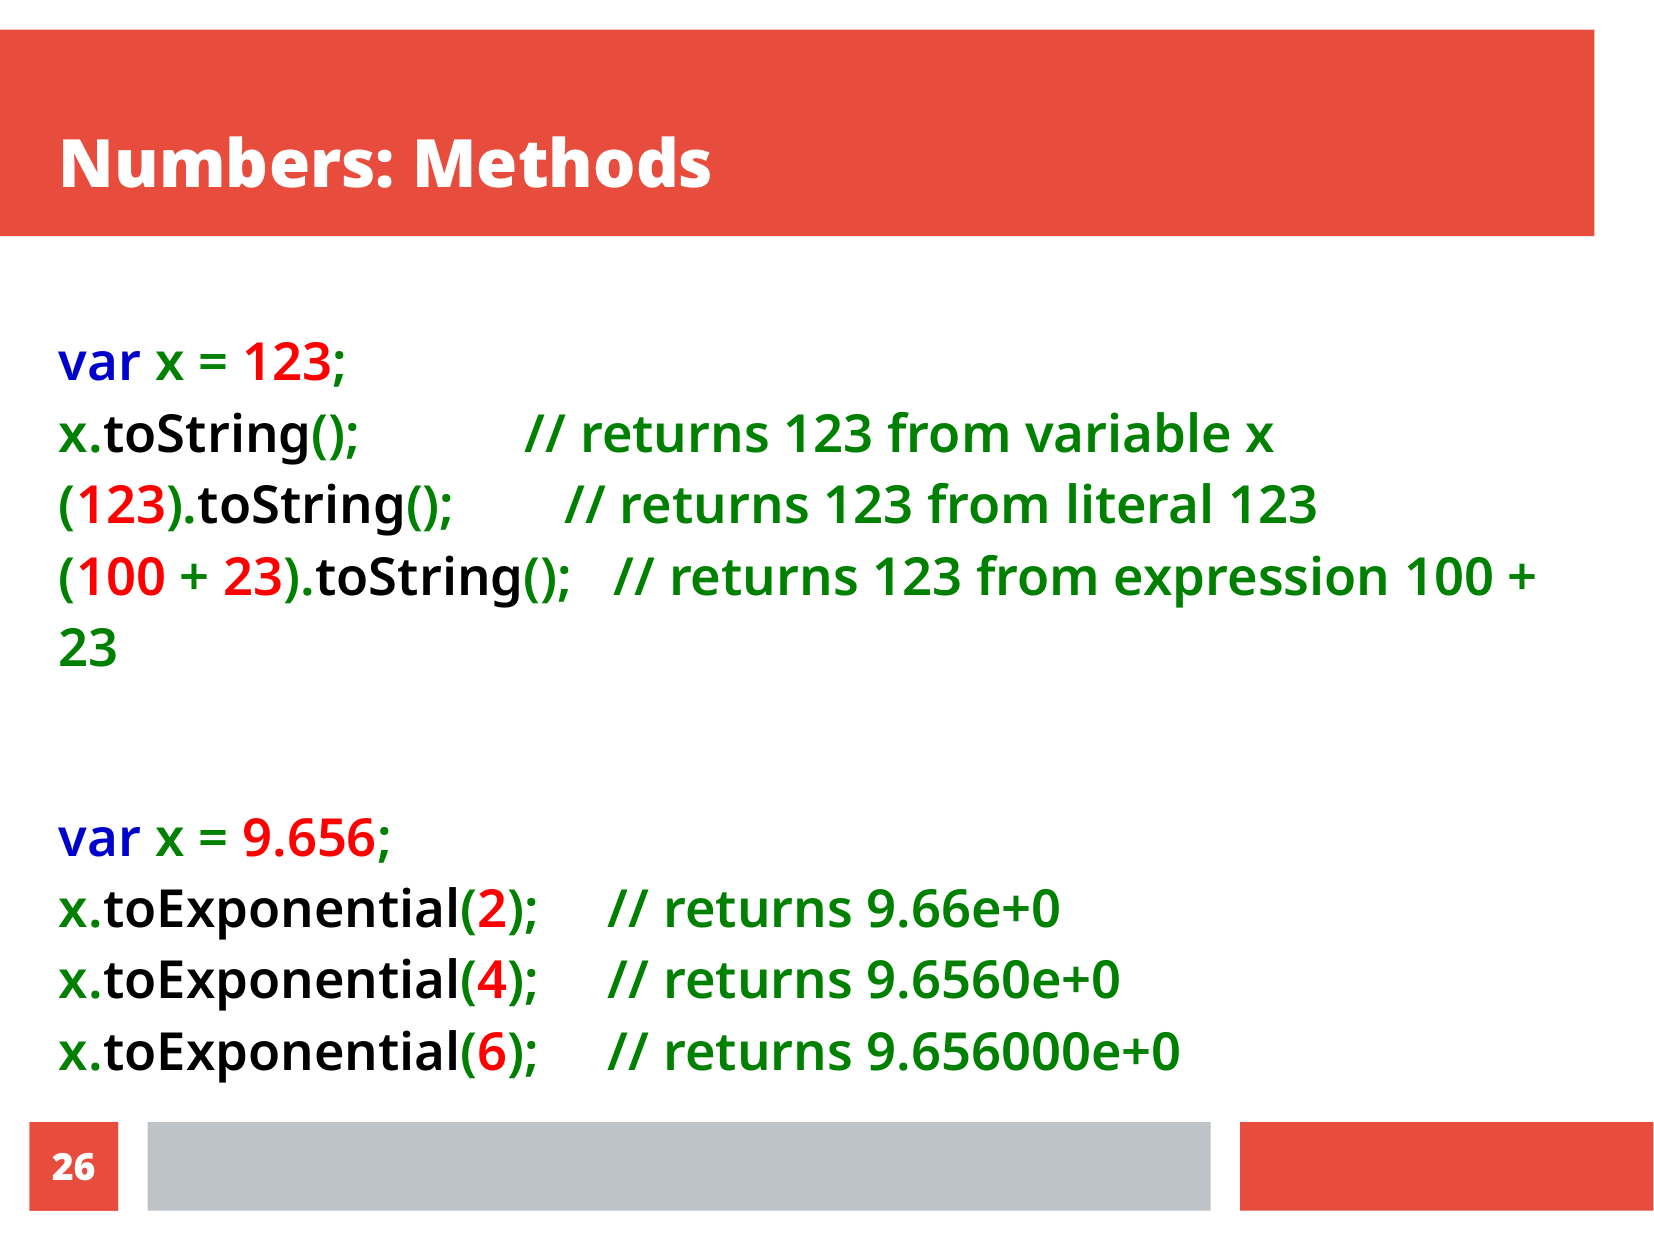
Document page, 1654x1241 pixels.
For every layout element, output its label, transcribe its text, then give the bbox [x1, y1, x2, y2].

list var x = 123; x.toString(); // returns 123 from variable x (123).toString(); // returns 123 from literal 123 (100 + 23).toString(); // returns 123 from expression 100 + 23 var x = 9.656; x.toExponential(2); // returns 9.66e+0 x.toExponential(4); // returns 9.6560e+0 x.toExponential(6); // returns 9.656000e+0 [59, 324, 1565, 1093]
title Numbers: Methods [59, 59, 1595, 207]
